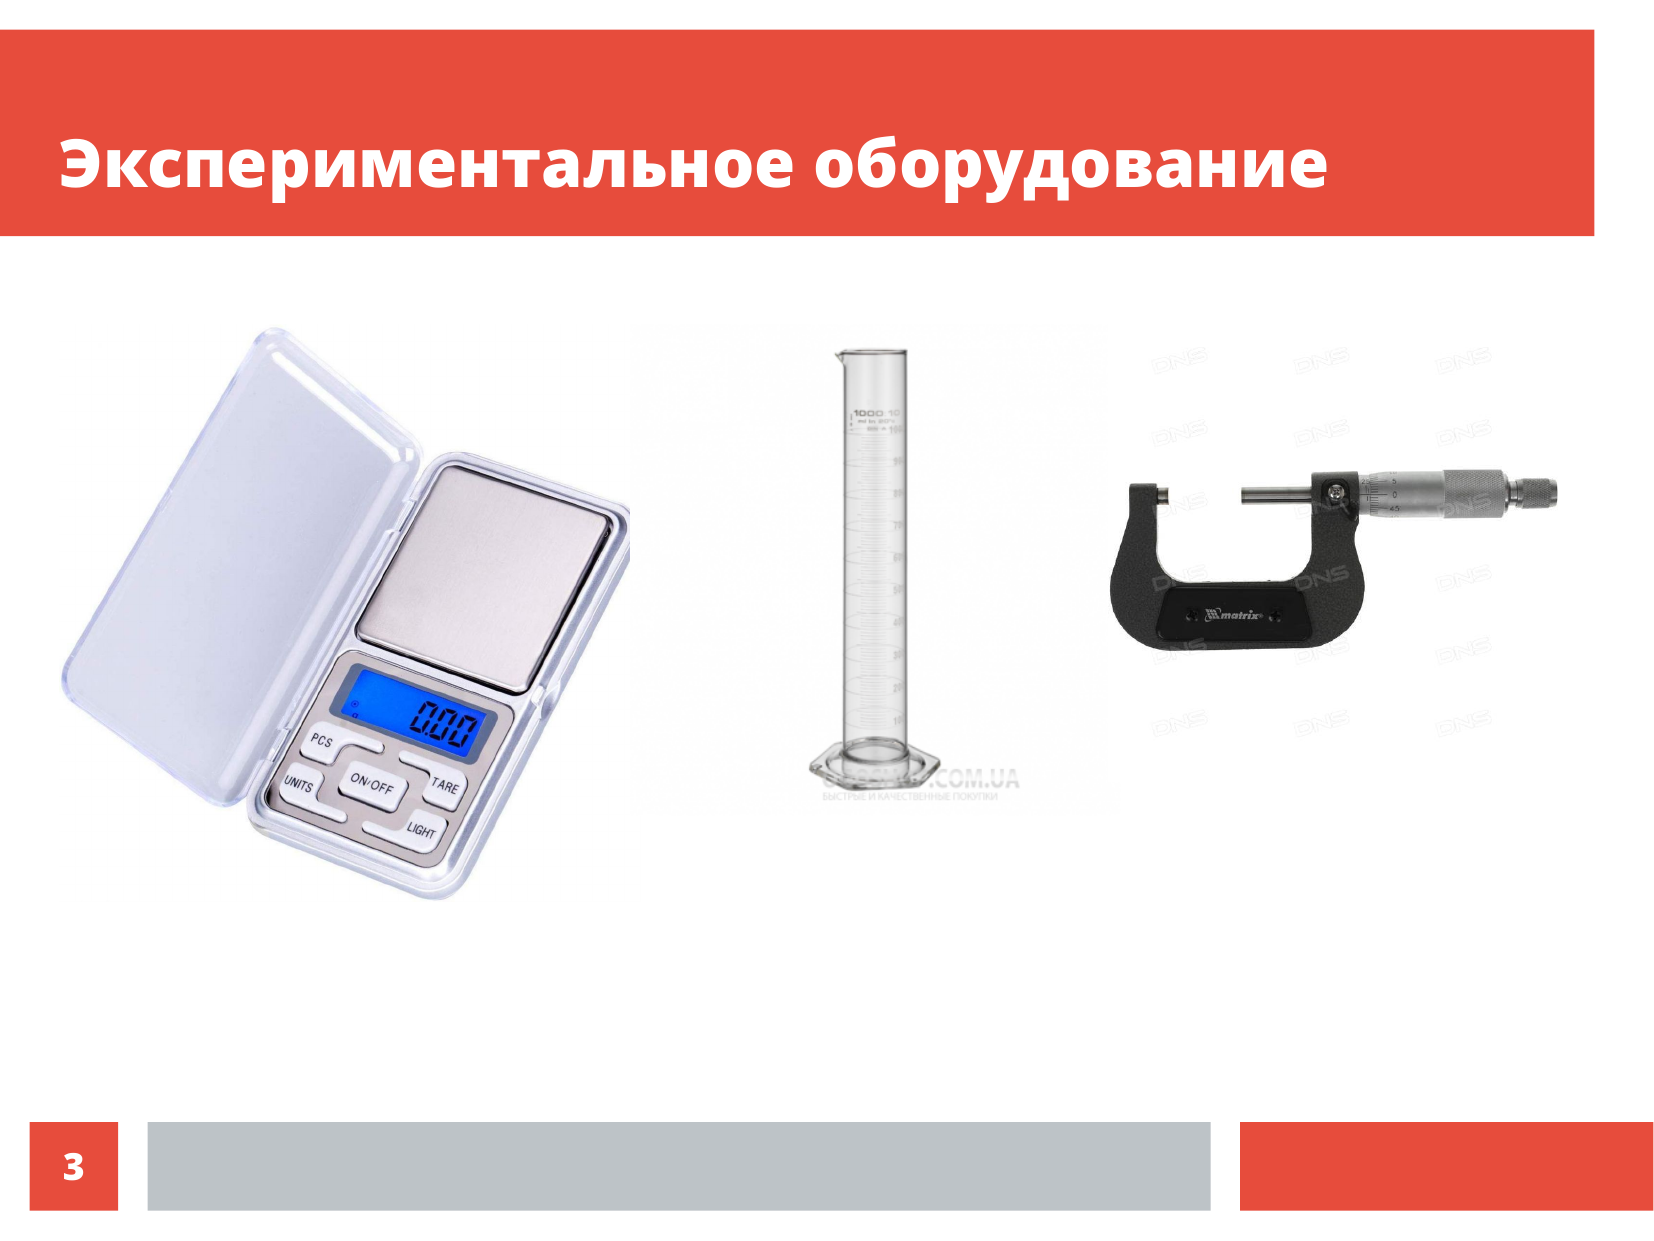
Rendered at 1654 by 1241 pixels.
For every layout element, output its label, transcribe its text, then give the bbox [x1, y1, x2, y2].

title Экспериментальное оборудование [59, 59, 1595, 207]
picture [59, 324, 1565, 902]
